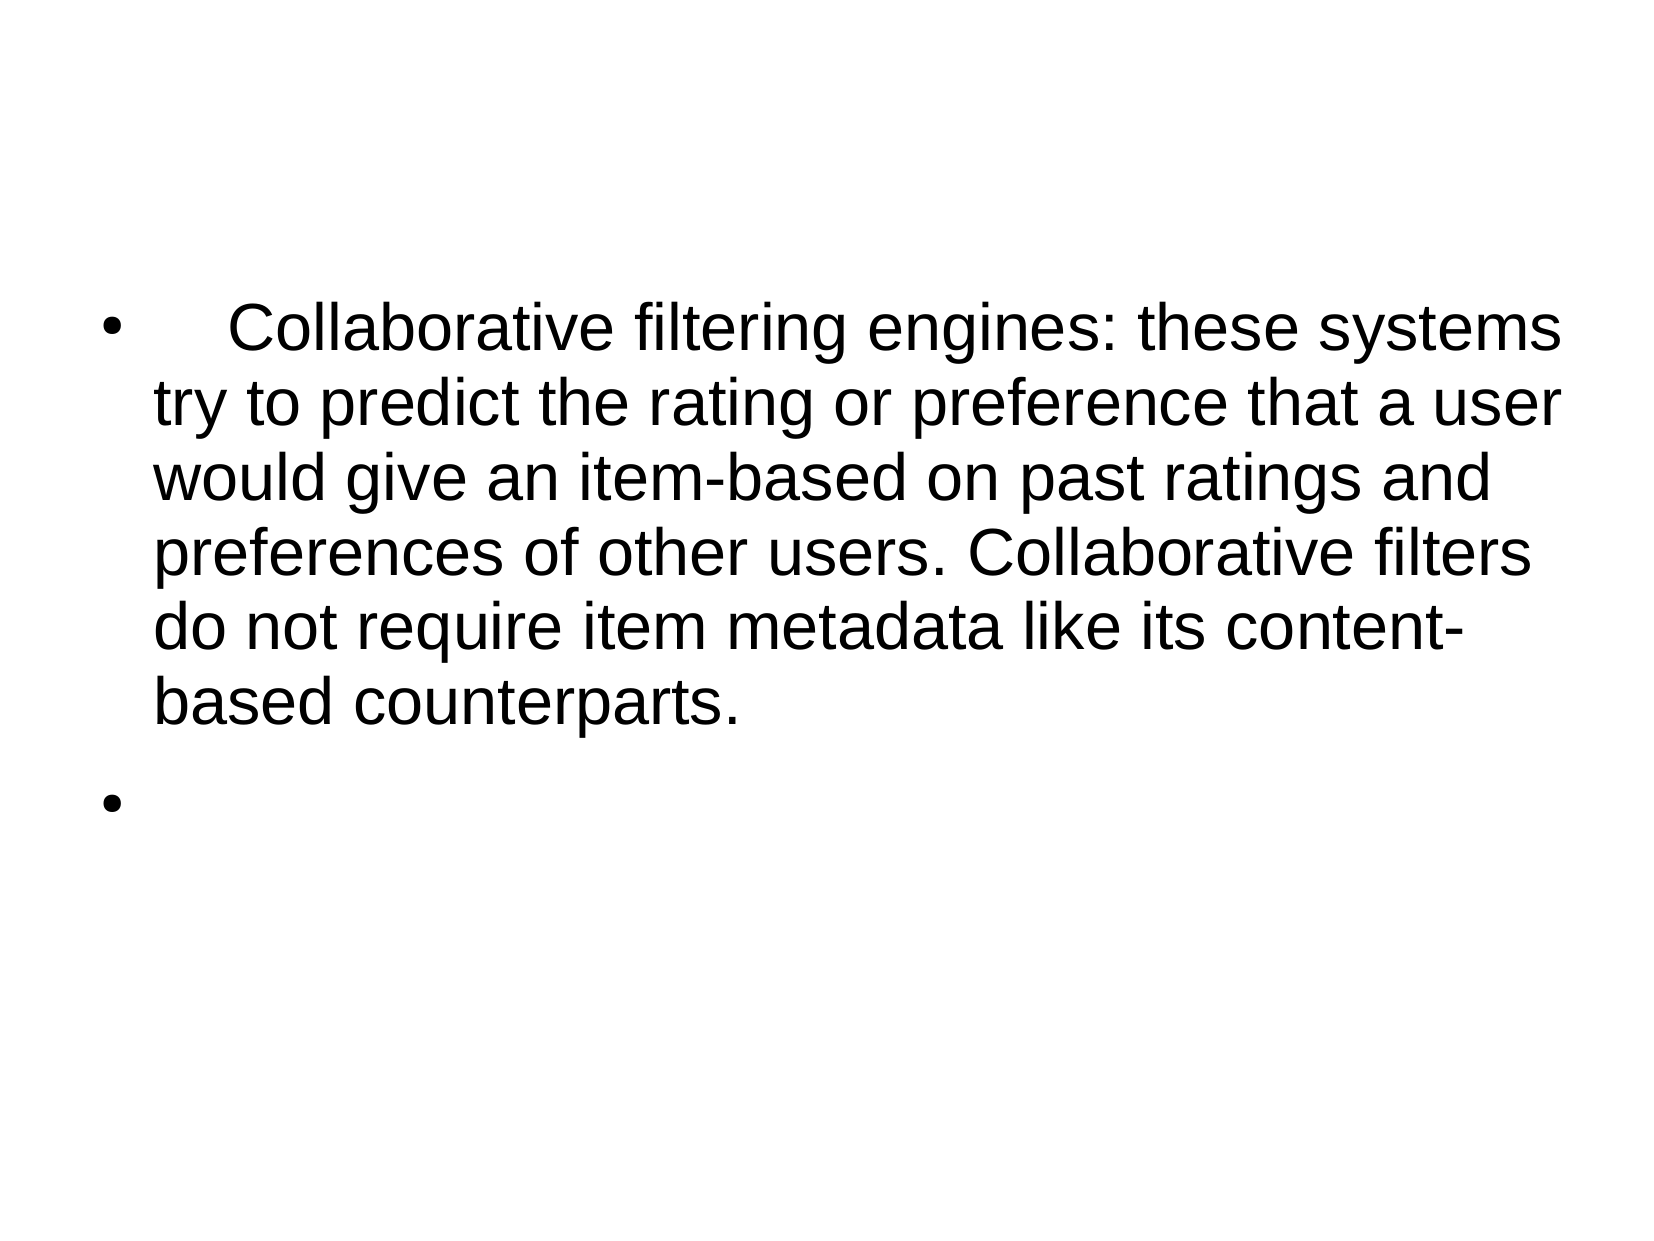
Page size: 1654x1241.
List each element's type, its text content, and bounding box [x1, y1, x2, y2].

list Collaborative filtering engines: these systems try to predict the rating or preference that a user would give an item-based on past ratings and preferences of other users. Collaborative filters do not require item metadata like its content-based counterparts. [82, 290, 1571, 1010]
